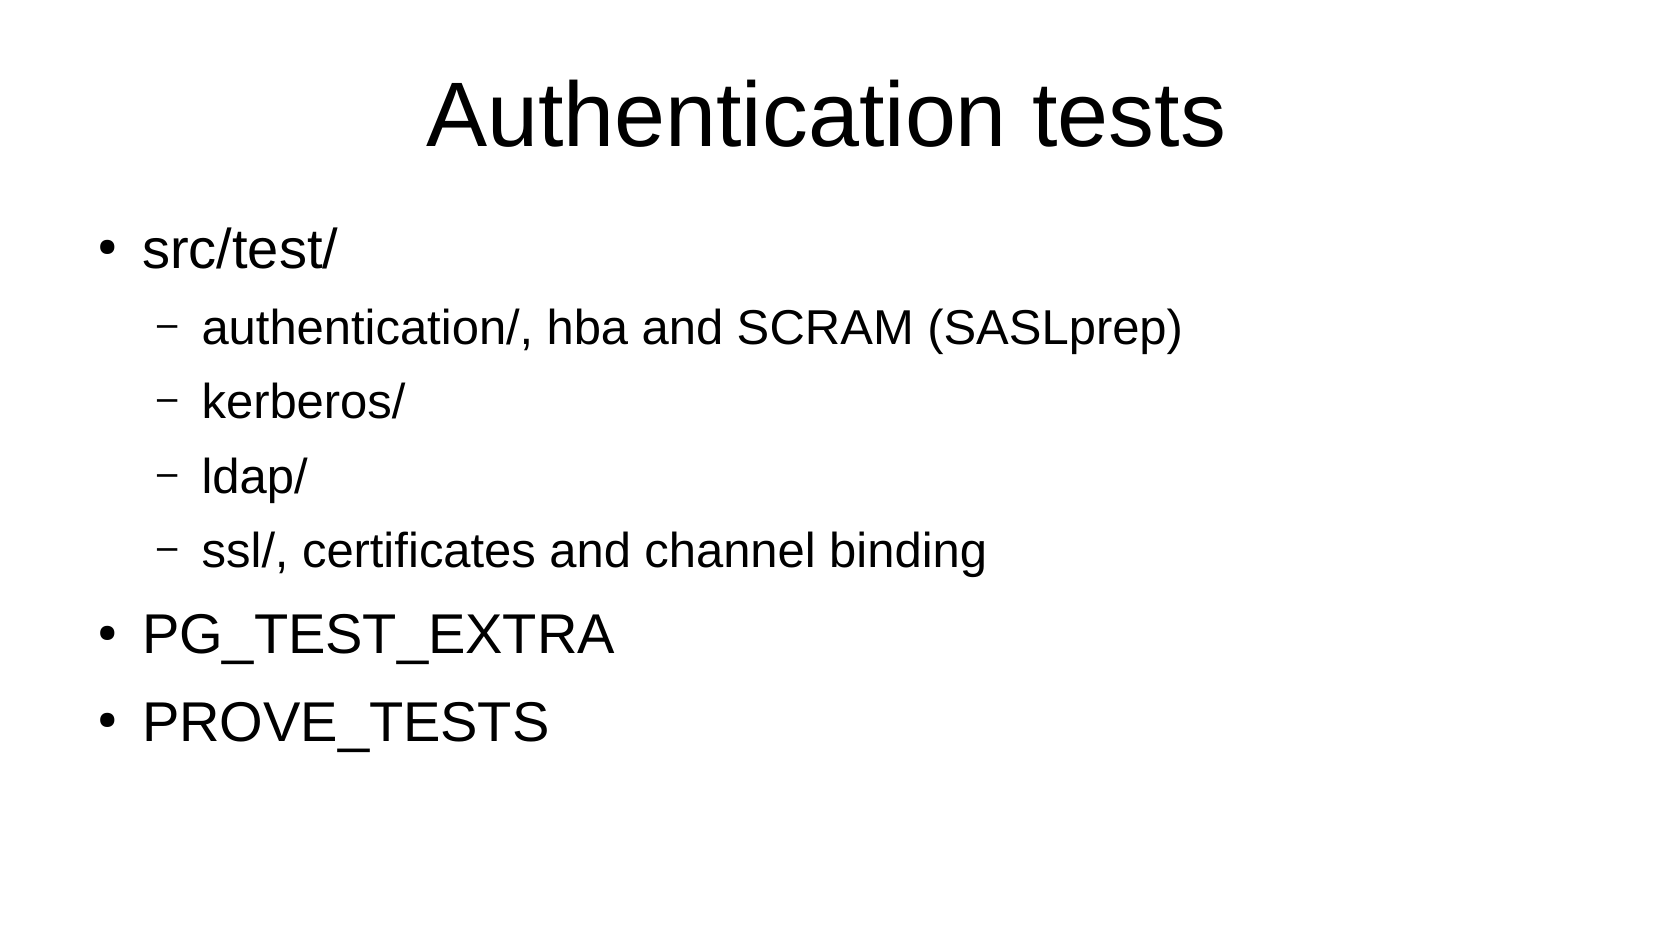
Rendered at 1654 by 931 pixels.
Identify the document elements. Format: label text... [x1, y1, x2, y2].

title Authentication tests [82, 37, 1571, 193]
list src/test/ authentication/, hba and SCRAM (SASLprep) kerberos/ ldap/ ssl/, certificates and channel binding PG_TEST_EXTRA PROVE_TESTS [82, 217, 1571, 758]
